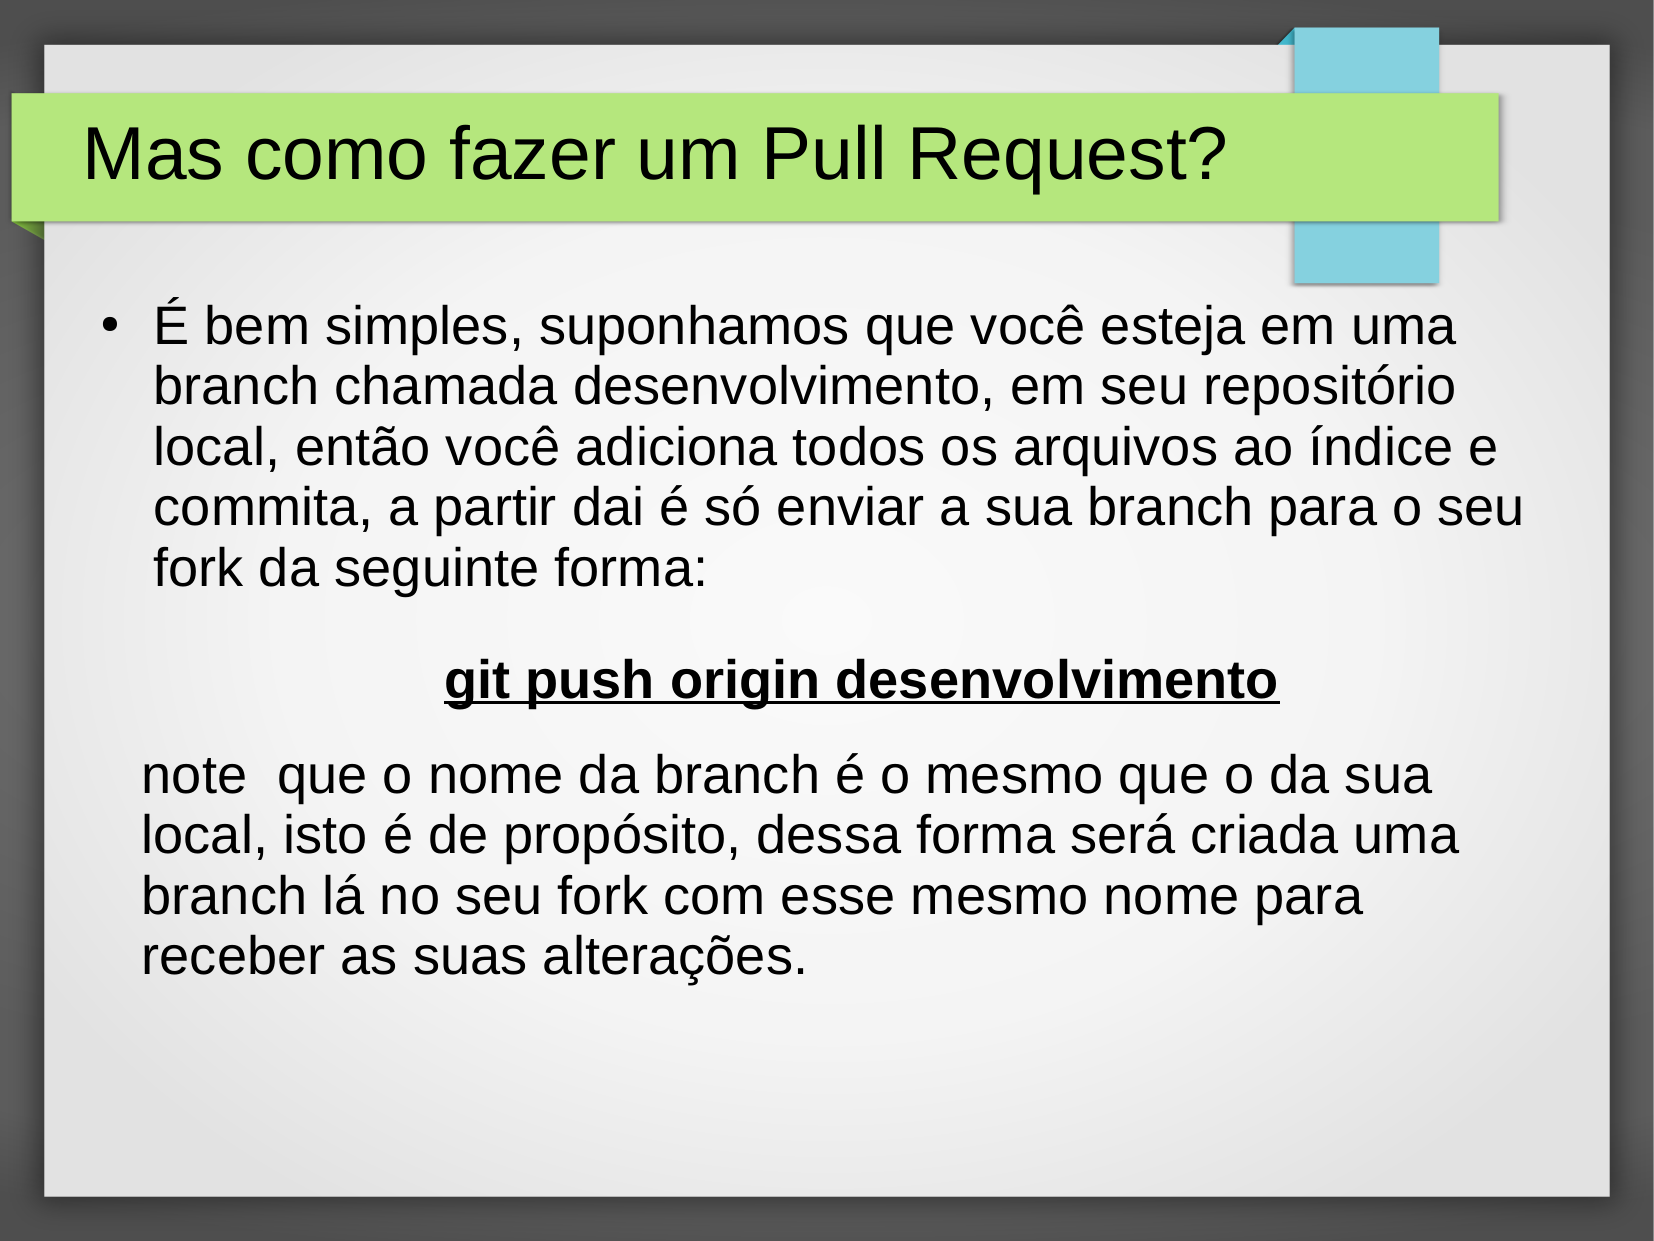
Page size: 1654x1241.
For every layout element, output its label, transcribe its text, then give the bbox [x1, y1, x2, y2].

list note que o nome da branch é o mesmo que o da sua local, isto é de propósito, dessa forma será criada uma branch lá no seu fork com esse mesmo nome para receber as suas alterações. [70, 744, 1560, 1028]
picture [0, 0, 1654, 1241]
title Mas como fazer um Pull Request? [82, 94, 1264, 213]
list É bem simples, suponhamos que você esteja em uma branch chamada desenvolvimento, em seu repositório local, então você adiciona todos os arquivos ao índice e commita, a partir dai é só enviar a sua branch para o seu fork da seguinte forma: [82, 295, 1571, 638]
list git push origin desenvolvimento [82, 649, 1571, 733]
